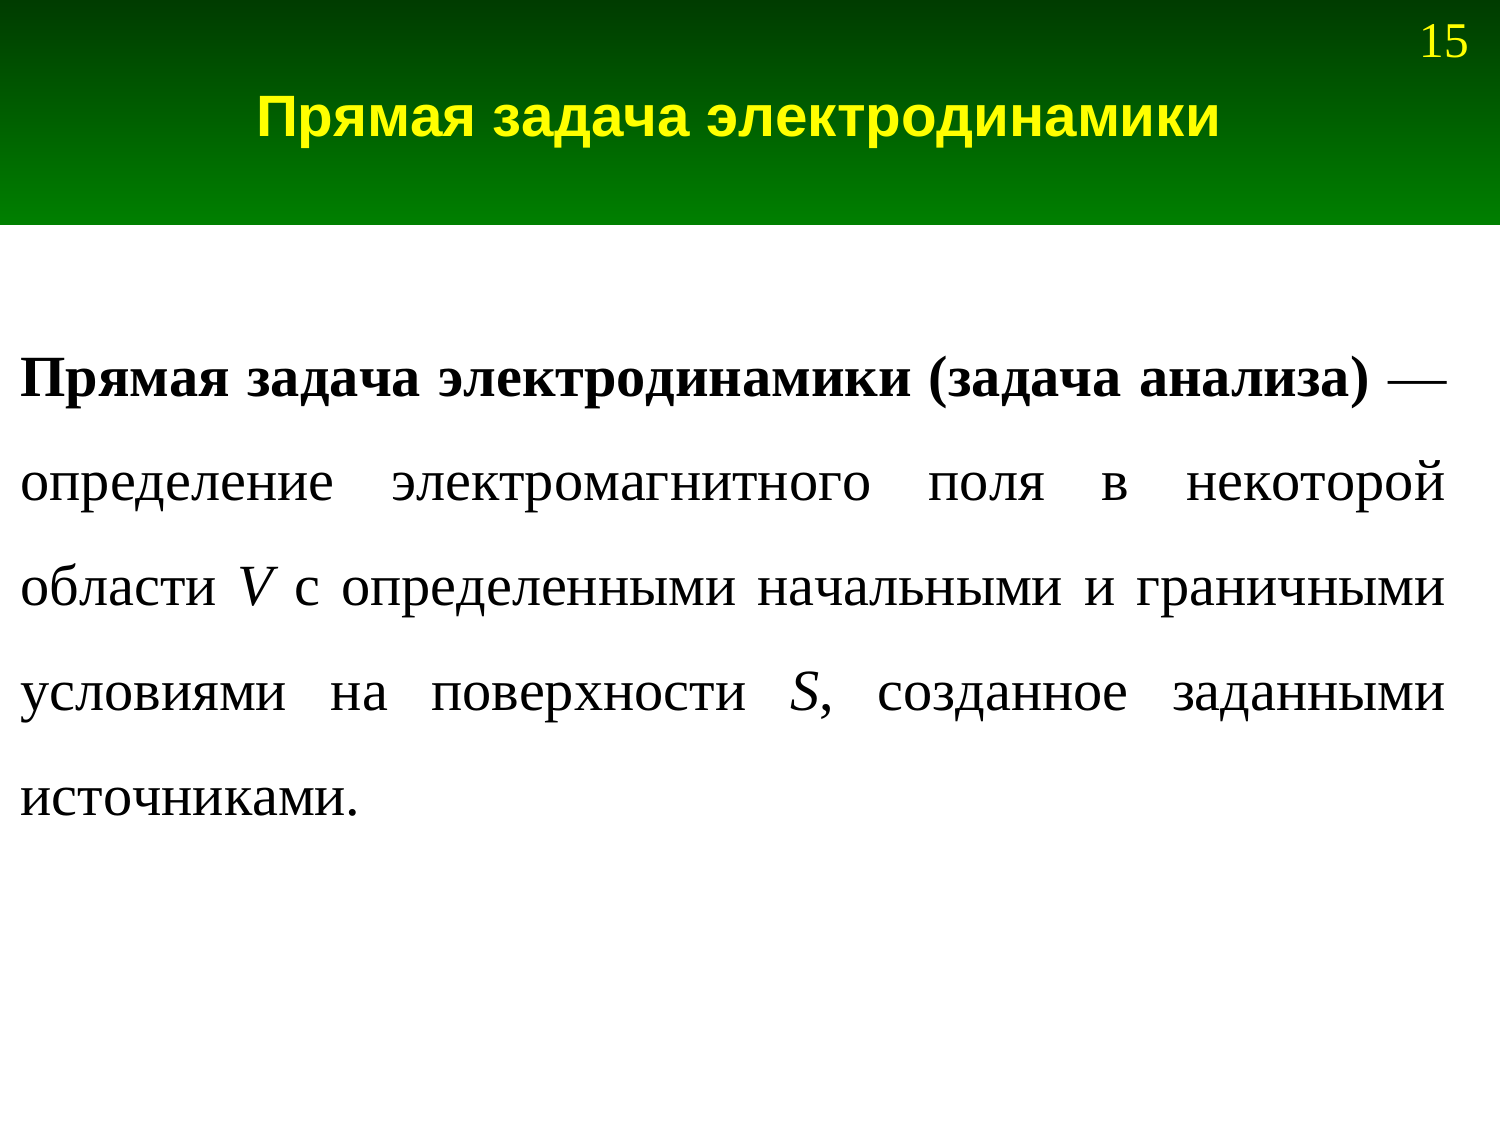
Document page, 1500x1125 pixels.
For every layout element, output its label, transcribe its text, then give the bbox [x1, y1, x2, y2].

title Прямая задача электродинамики [88, 18, 1389, 207]
text_box Прямая задача электродинамики (задача анализа) — определение электромагнитного поля в некоторой области V с определенными начальными и граничными условиями на поверхности S, созданное заданными источниками. [5, 295, 1495, 835]
